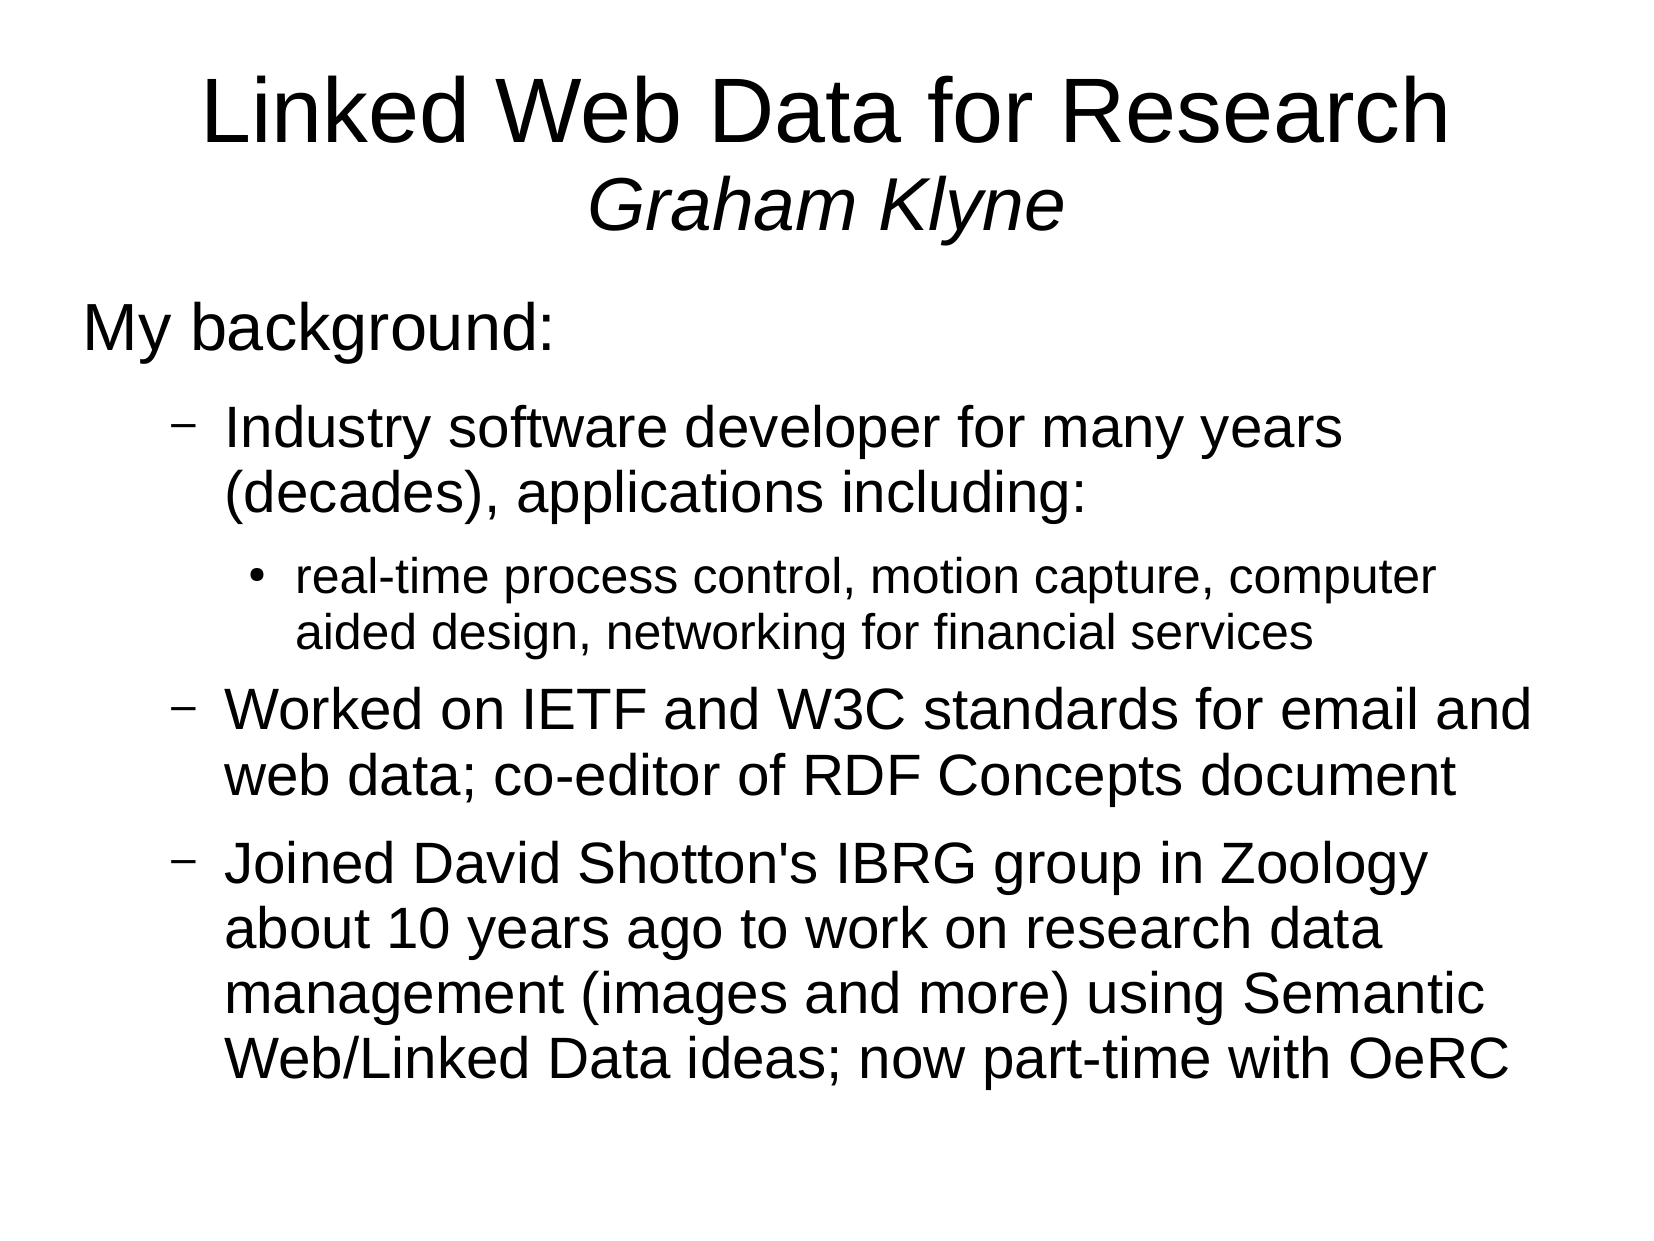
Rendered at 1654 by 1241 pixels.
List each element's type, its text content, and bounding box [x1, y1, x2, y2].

list My background: Industry software developer for many years (decades), applications including: real-time process control, motion capture, computer aided design, networking for financial services Worked on IETF and W3C standards for email and web data; co-editor of RDF Concepts document Joined David Shotton's IBRG group in Zoology about 10 years ago to work on research data management (images and more) using Semantic Web/Linked Data ideas; now part-time with OeRC [82, 290, 1571, 1010]
title Linked Web Data for Research Graham Klyne [82, 49, 1571, 257]
